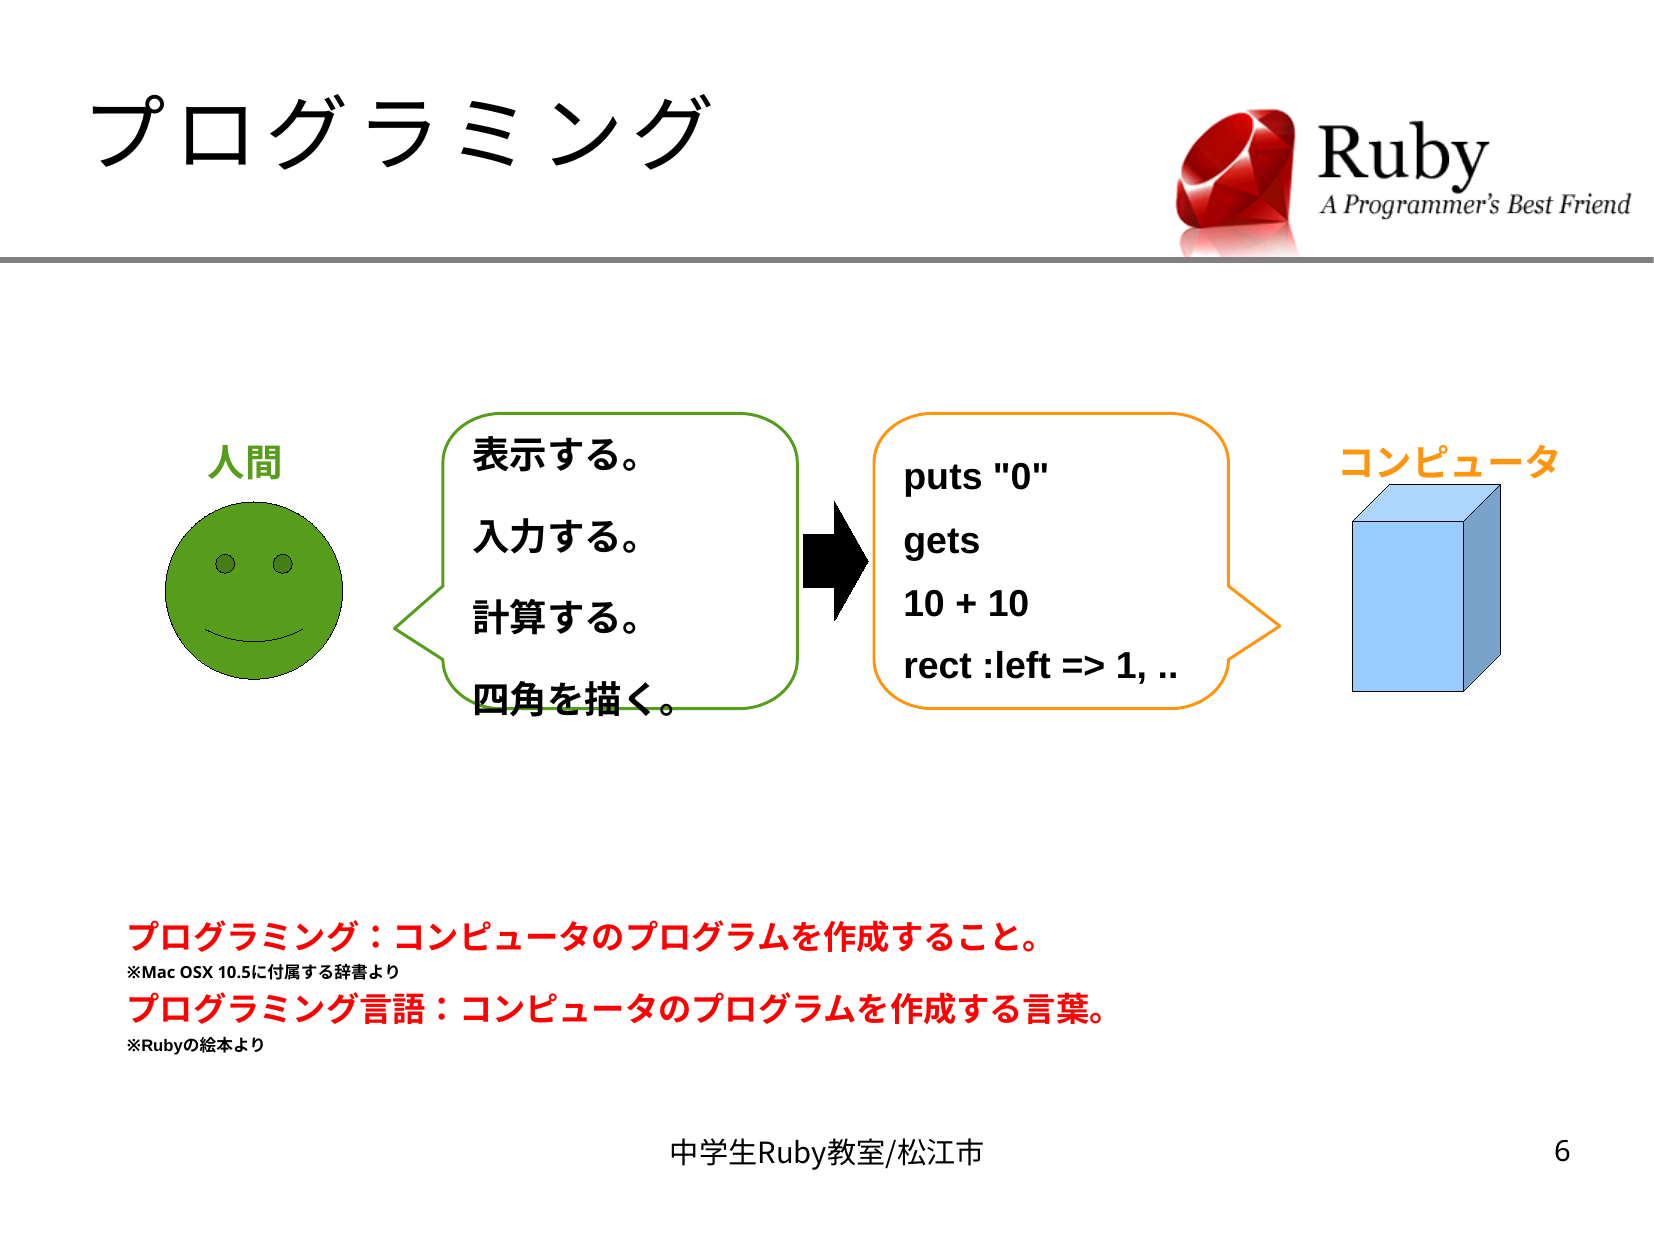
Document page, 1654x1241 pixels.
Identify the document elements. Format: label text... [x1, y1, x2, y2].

text_box [1352, 484, 1501, 692]
text_box 表示する。 入力する。 計算する。 四角を描く。 [394, 413, 798, 709]
picture [1160, 82, 1654, 257]
text_box puts "0" gets 10 + 10 rect :left => 1, .. [874, 413, 1280, 709]
text_box [803, 501, 869, 621]
title プログラミング [82, 49, 1152, 207]
text_box [165, 501, 343, 680]
text_box 人間 [192, 425, 298, 478]
text_box コンピュータ [1322, 425, 1578, 478]
text_box プログラミング：コンピュータのプログラムを作成すること。 ※Mac OSX 10.5に付属する辞書より プログラミング言語：コンピュータのプログラムを作成する言葉。 ※Rubyの絵本より [112, 903, 1152, 1021]
